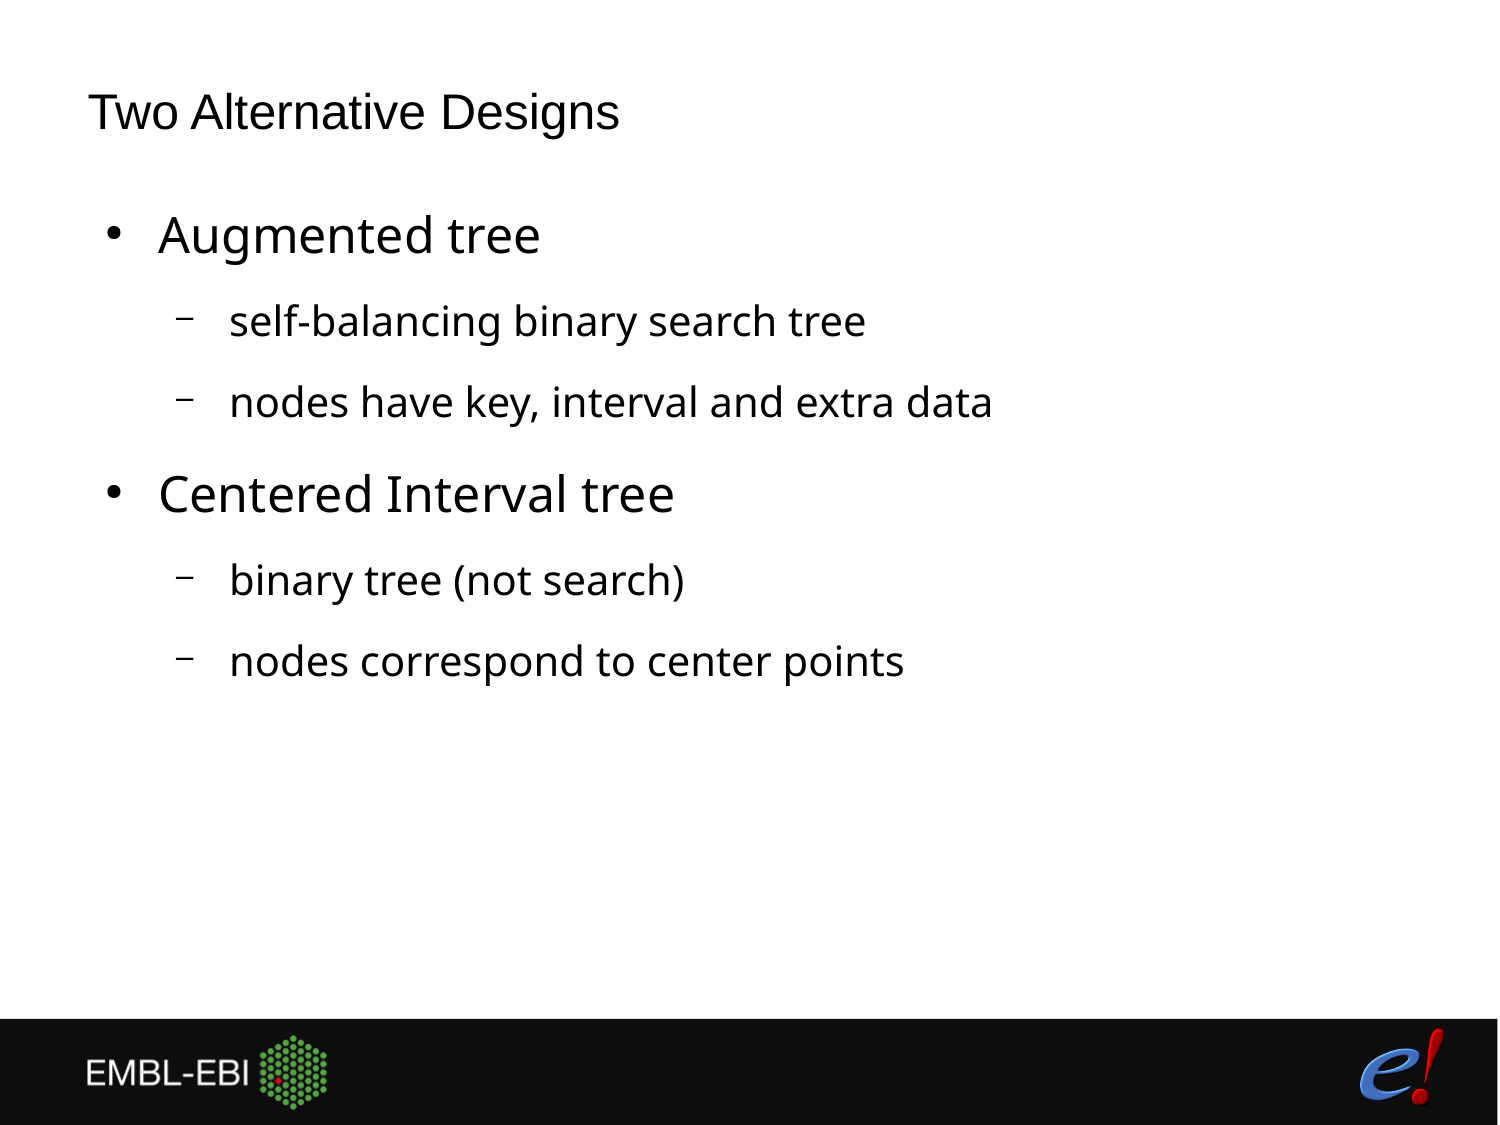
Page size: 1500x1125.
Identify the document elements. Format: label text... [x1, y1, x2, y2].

list Augmented tree self-balancing binary search tree nodes have key, interval and extra data Centered Interval tree binary tree (not search) nodes correspond to center points [87, 200, 1425, 914]
picture [1357, 1026, 1448, 1112]
title Two Alternative Designs [87, 50, 1425, 175]
picture [87, 1035, 327, 1110]
